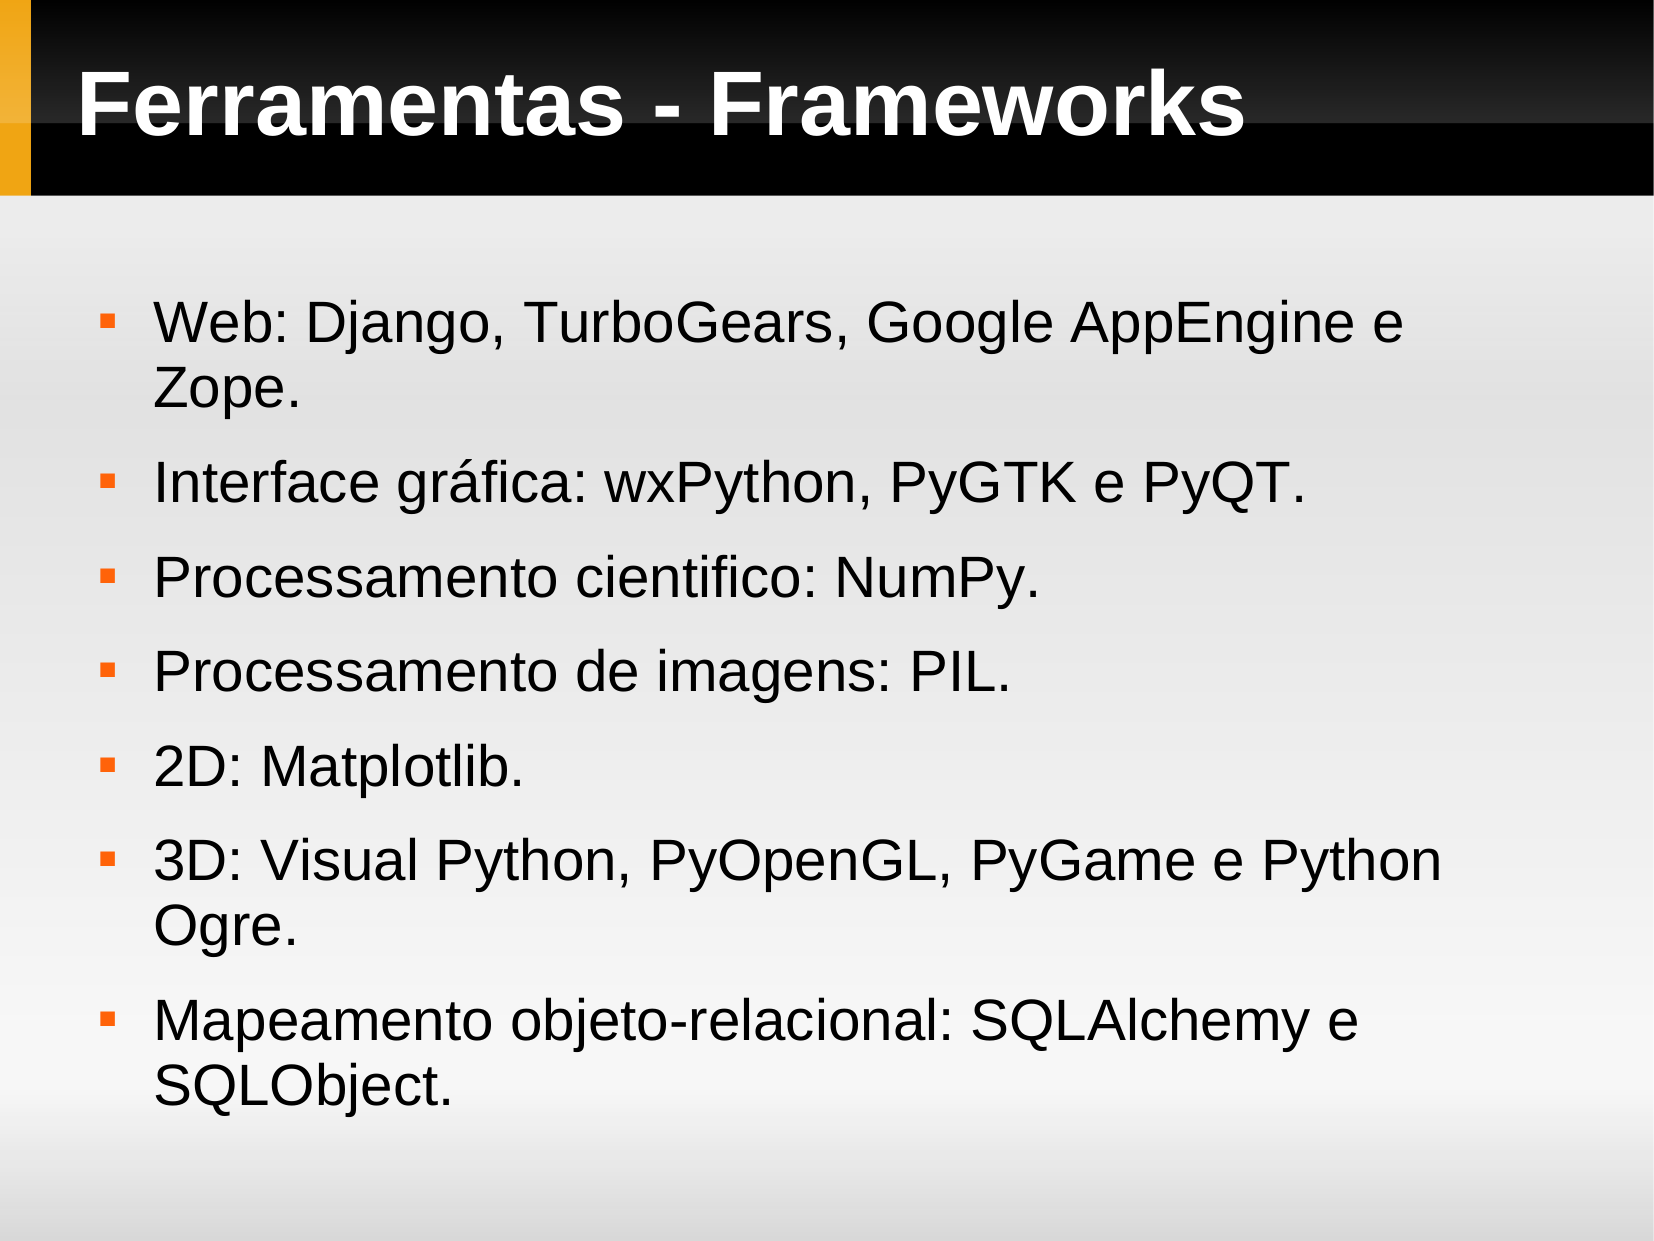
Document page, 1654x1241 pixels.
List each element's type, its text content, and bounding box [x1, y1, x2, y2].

picture [0, 0, 1654, 1241]
list Web: Django, TurboGears, Google AppEngine e Zope. Interface gráfica: wxPython, PyGTK e PyQT. Processamento cientifico: NumPy. Processamento de imagens: PIL. 2D: Matplotlib. 3D: Visual Python, PyOpenGL, PyGame e Python Ogre. Mapeamento objeto-relacional: SQLAlchemy e SQLObject. [82, 290, 1571, 1118]
title Ferramentas - Frameworks [76, 7, 1565, 200]
